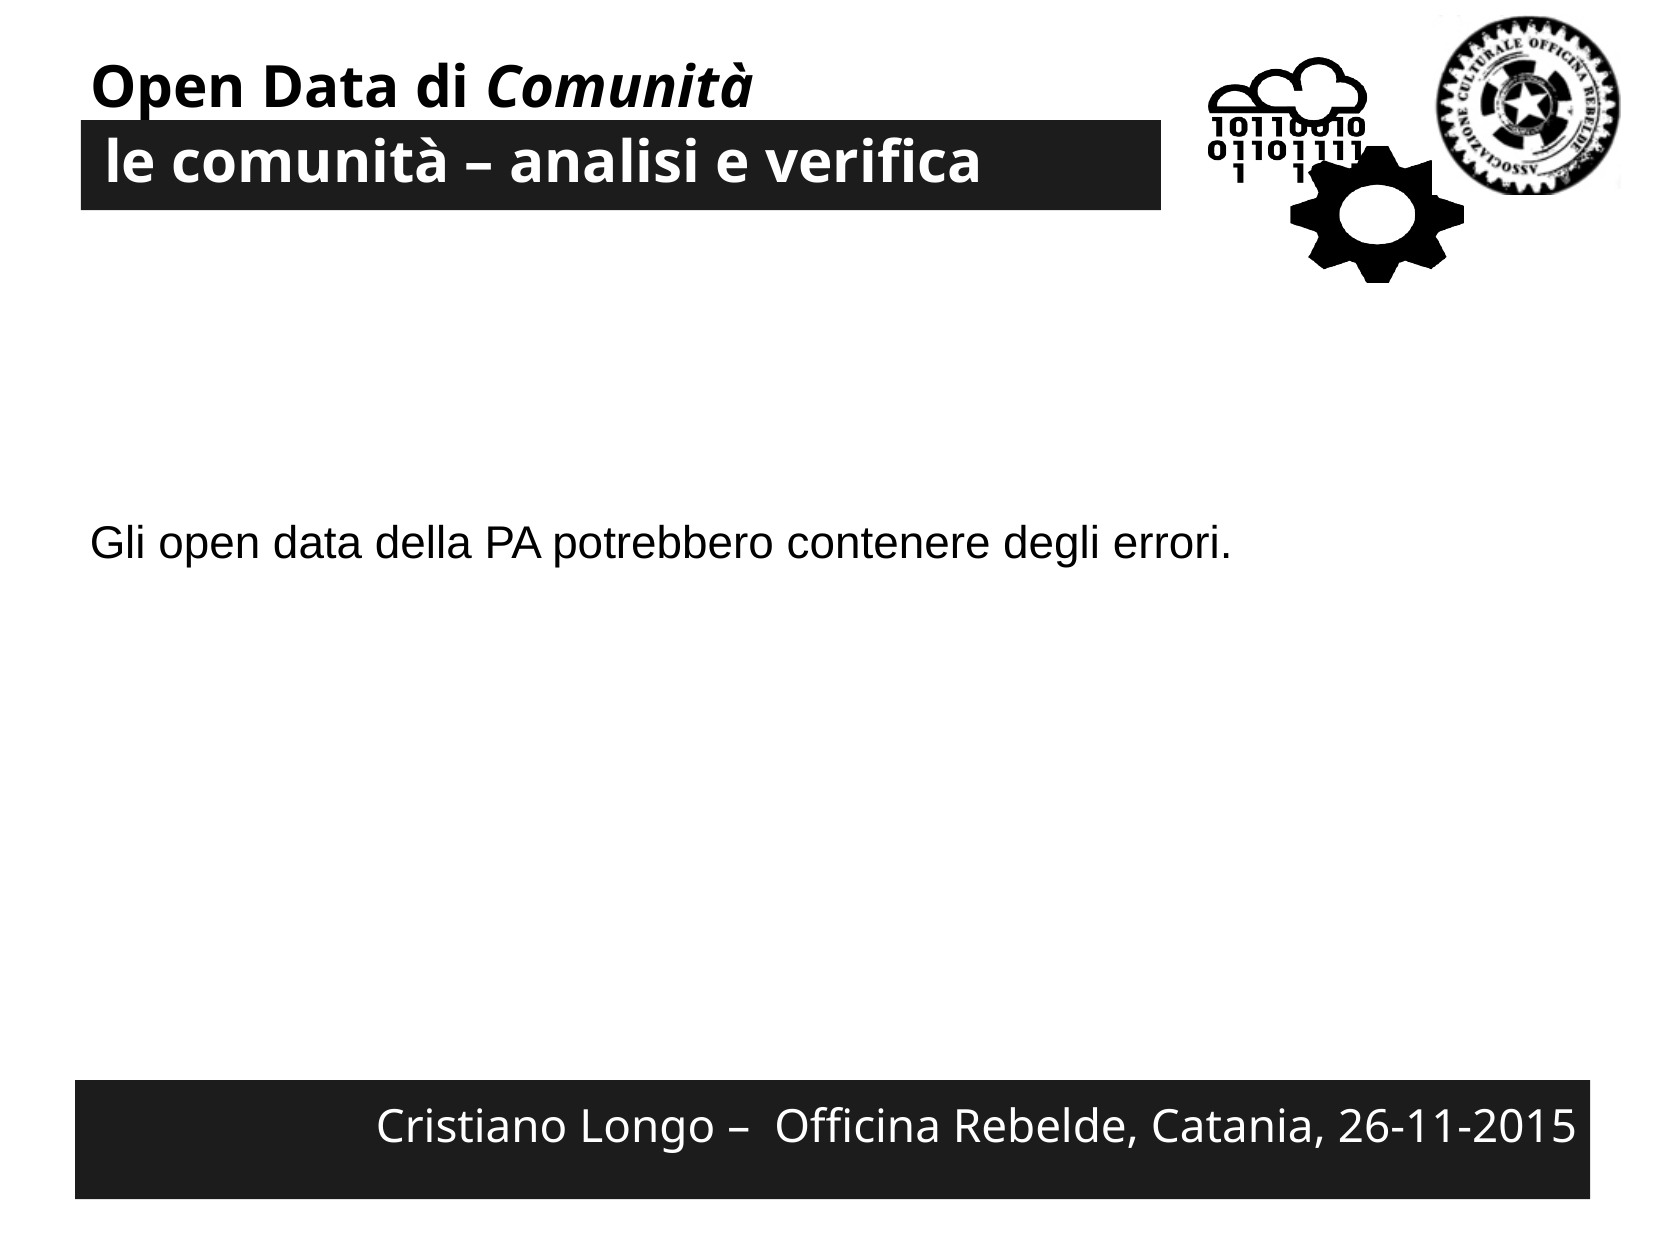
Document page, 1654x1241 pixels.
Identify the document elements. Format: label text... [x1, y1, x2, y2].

text_box Gli open data della PA potrebbero contenere degli errori. [75, 510, 1606, 577]
list Cristiano Longo – Officina Rebelde, Catania, 26-11-2015 [75, 1080, 1591, 1200]
list Open Data di Comunità [75, 45, 1325, 166]
picture [1208, 15, 1621, 283]
list le comunità – analisi e verifica [80, 120, 1161, 211]
